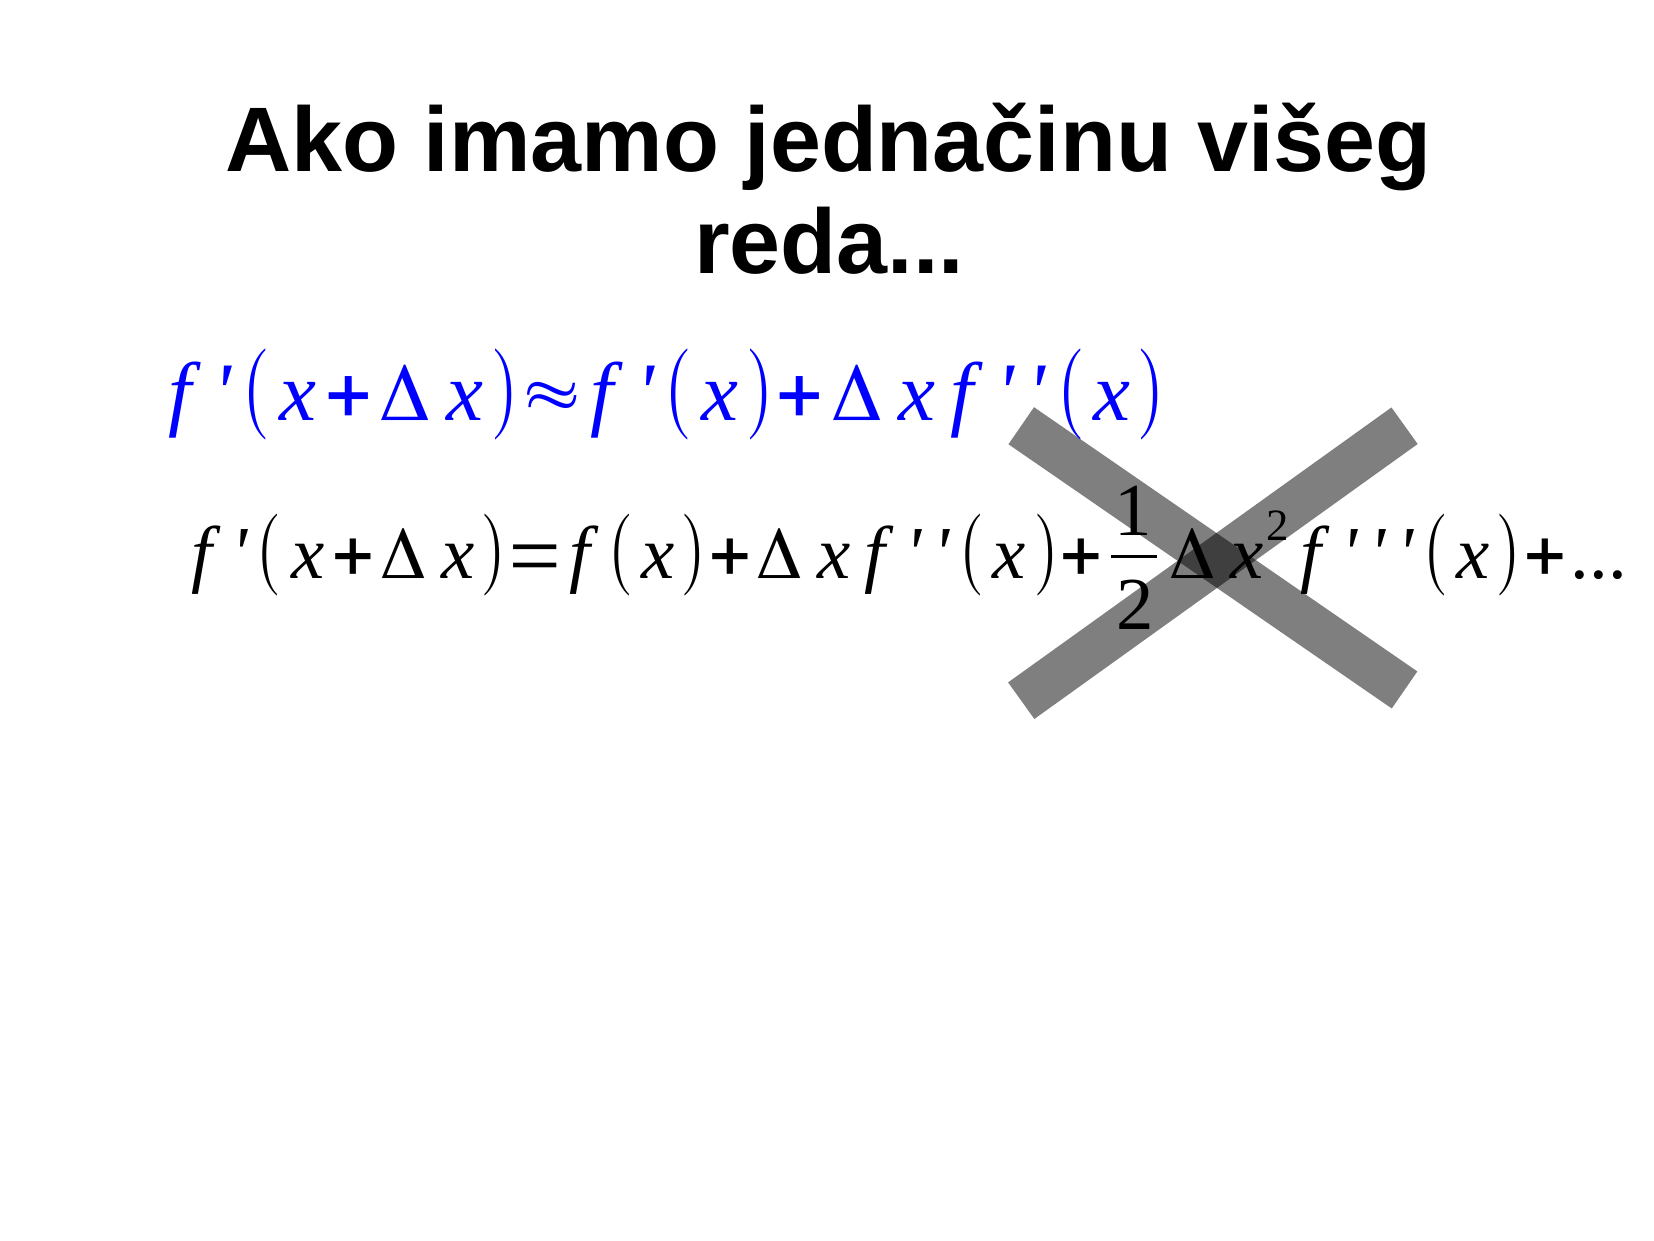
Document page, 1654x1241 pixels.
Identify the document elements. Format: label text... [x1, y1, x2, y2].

chart [159, 343, 1172, 444]
chart [181, 468, 1634, 646]
title Ako imamo jednačinu višeg reda... [85, 87, 1574, 295]
